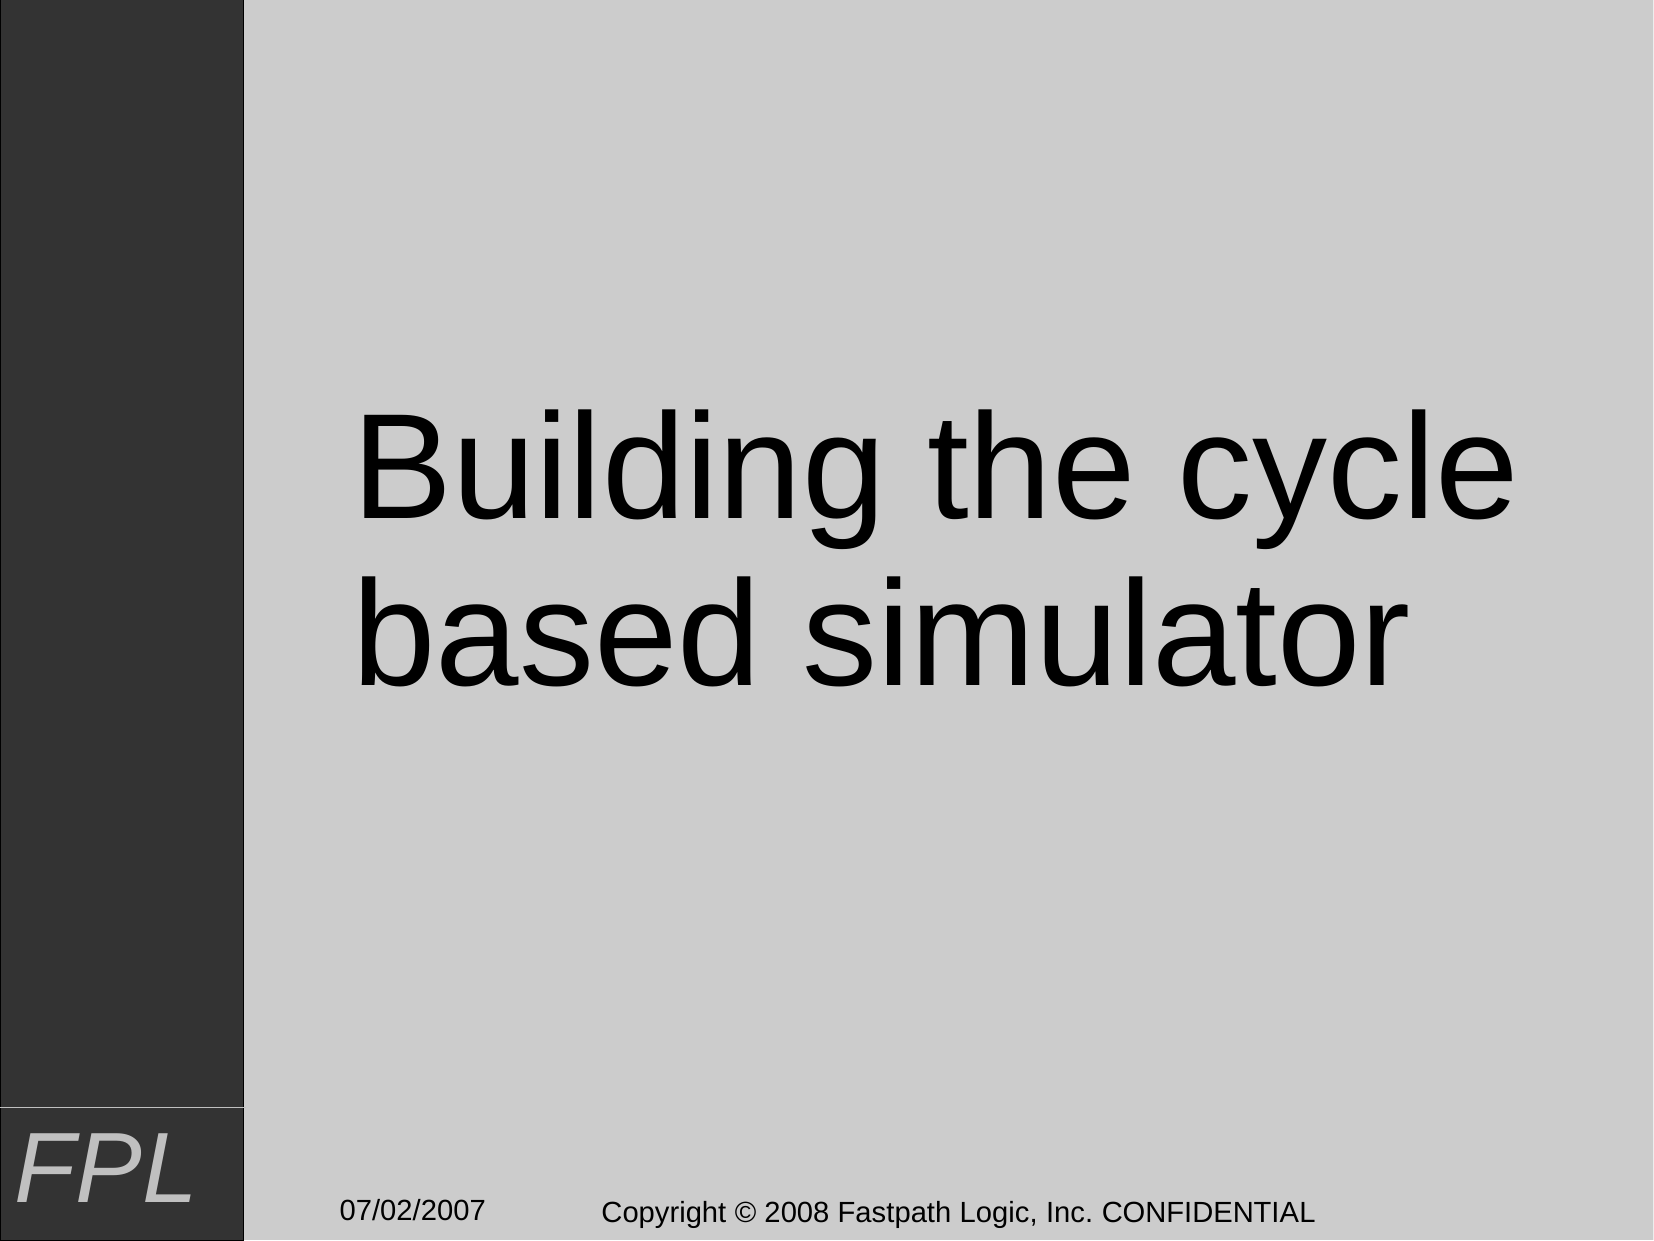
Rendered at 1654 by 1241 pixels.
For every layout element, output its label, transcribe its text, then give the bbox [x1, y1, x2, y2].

text_box Building the cycle based simulator [337, 375, 1512, 835]
